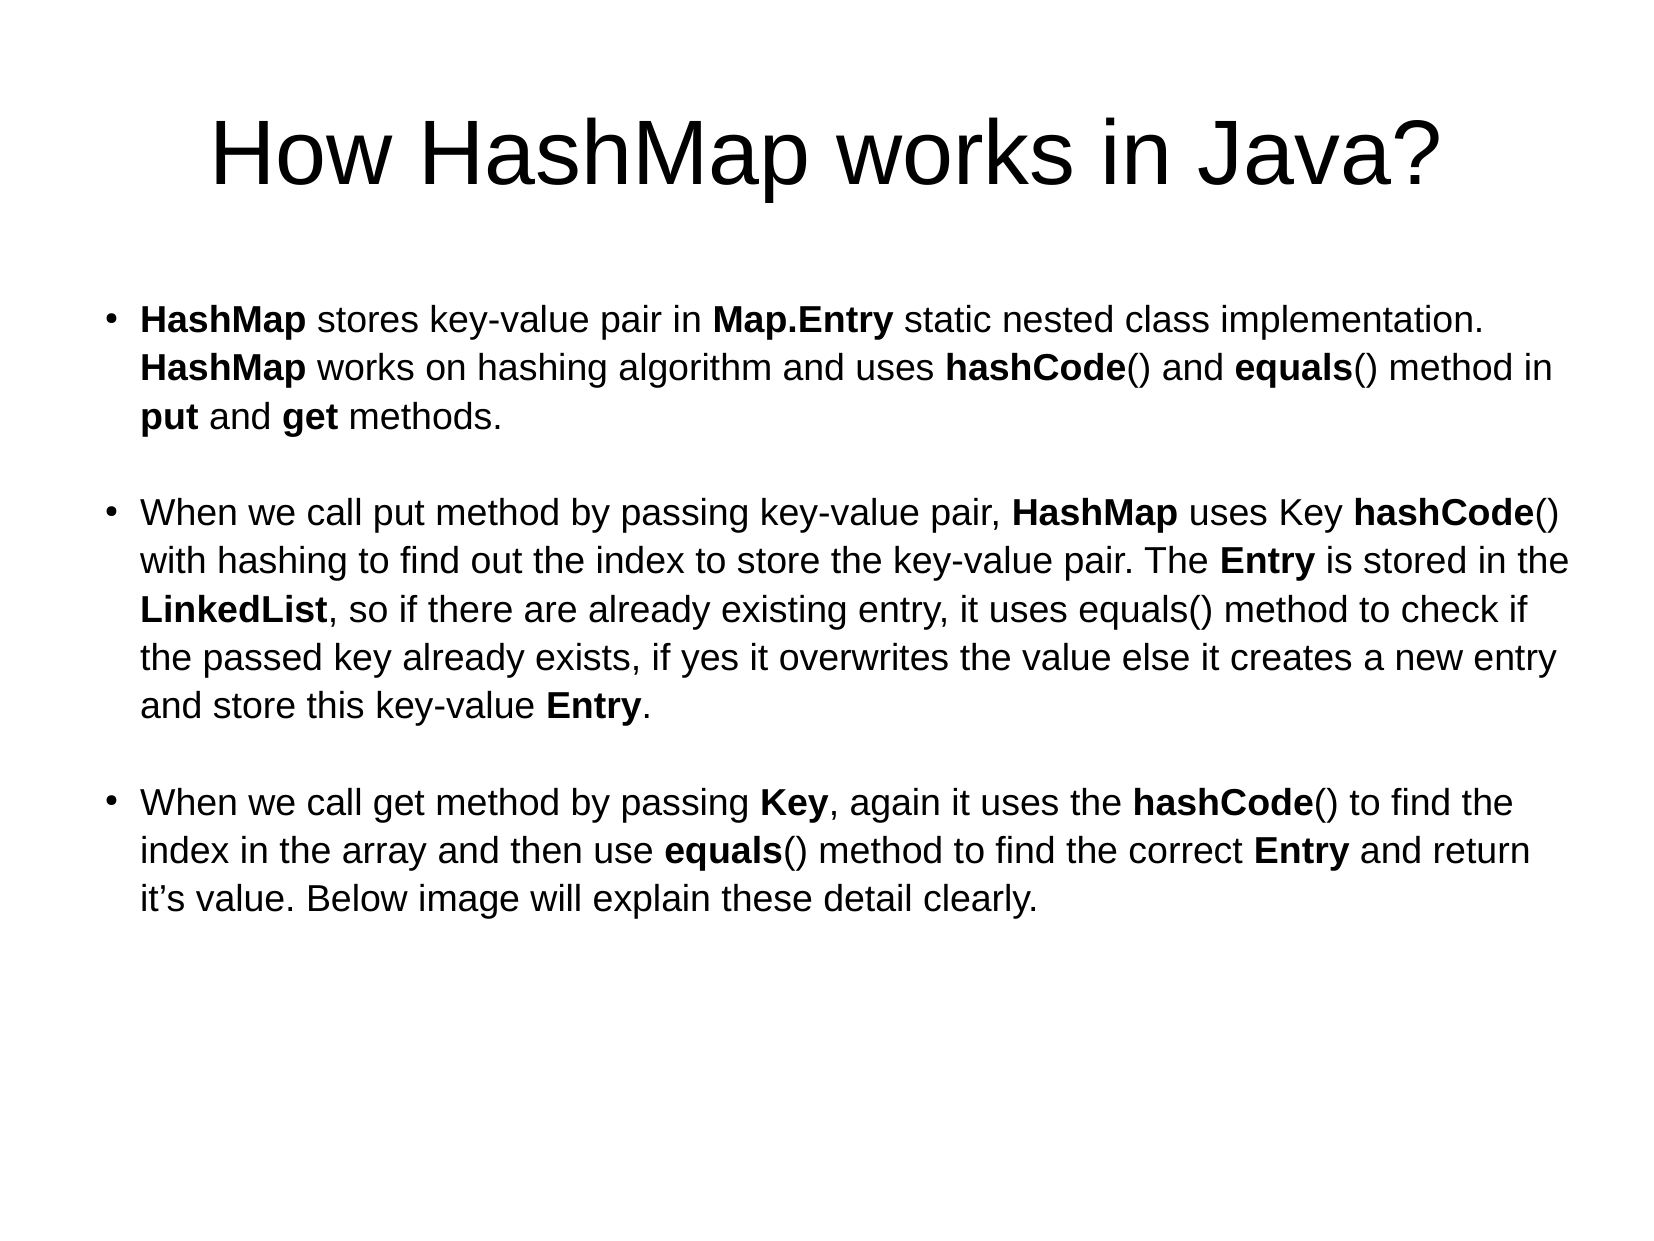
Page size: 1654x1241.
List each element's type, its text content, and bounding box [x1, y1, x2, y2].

text_box HashMap stores key-value pair in Map.Entry static nested class implementation. HashMap works on hashing algorithm and uses hashCode() and equals() method in put and get methods. When we call put method by passing key-value pair, HashMap uses Key hashCode() with hashing to find out the index to store the key-value pair. The Entry is stored in the LinkedList, so if there are already existing entry, it uses equals() method to check if the passed key already exists, if yes it overwrites the value else it creates a new entry and store this key-value Entry. When we call get method by passing Key, again it uses the hashCode() to find the index in the array and then use equals() method to find the correct Entry and return it’s value. Below image will explain these detail clearly. [90, 285, 1593, 934]
title [82, 242, 1571, 451]
title How HashMap works in Java? [82, 49, 1571, 242]
